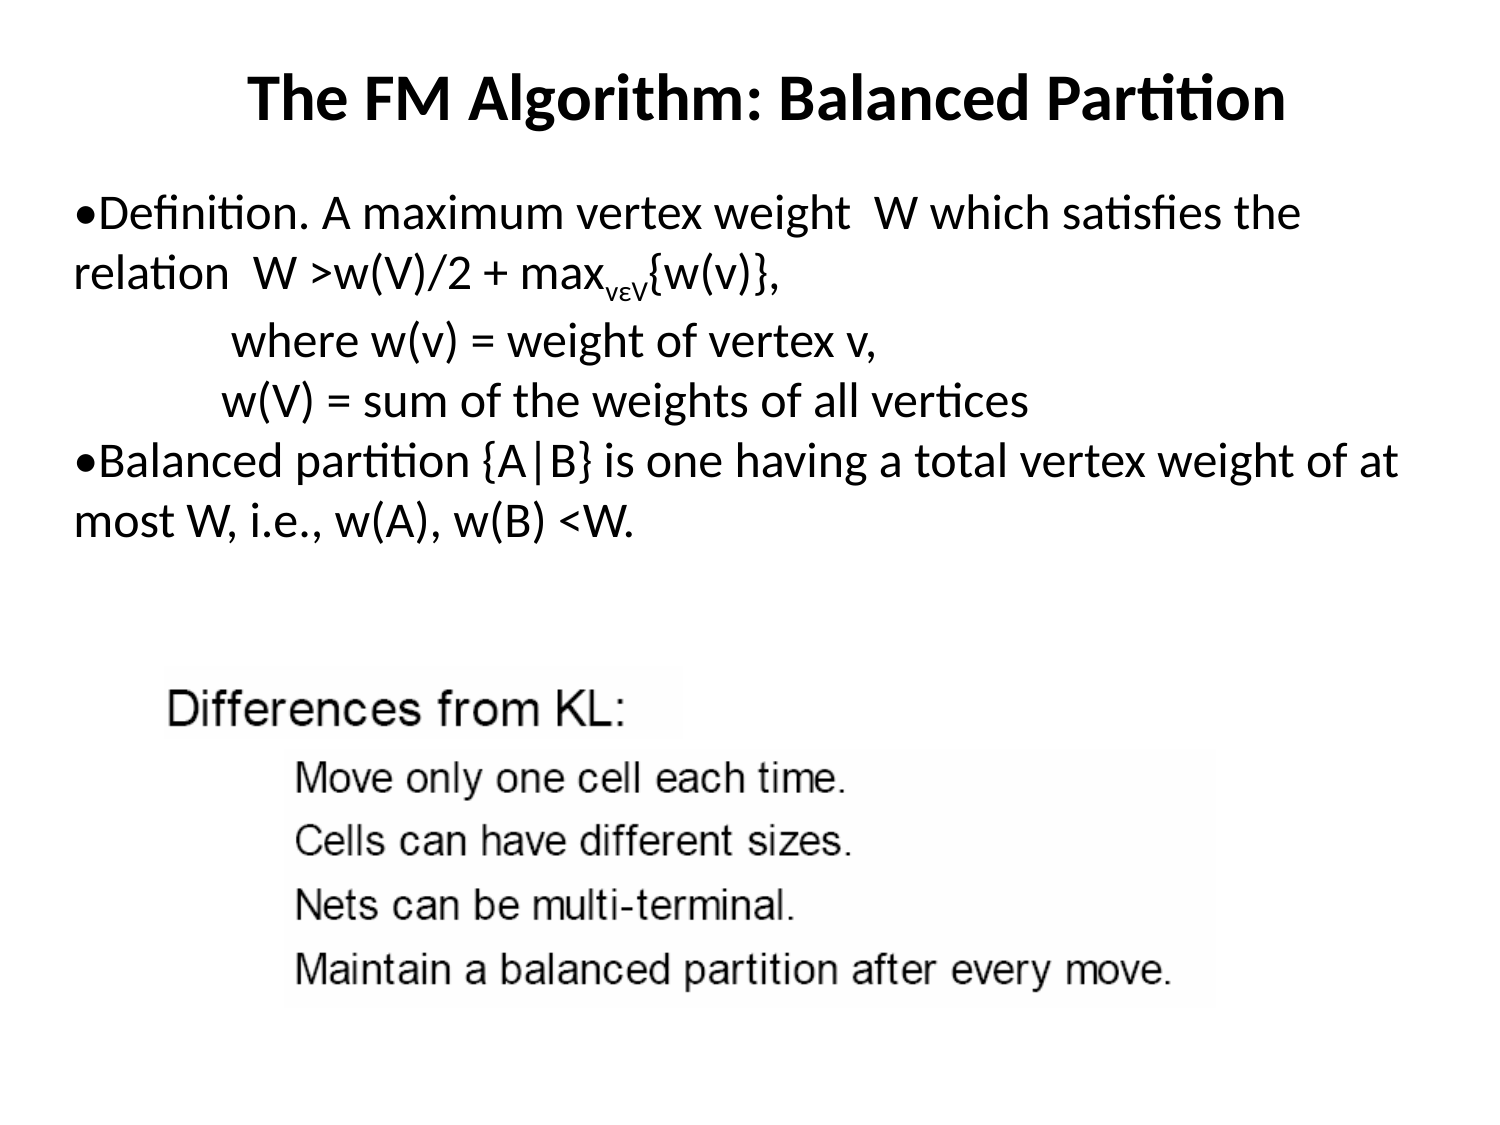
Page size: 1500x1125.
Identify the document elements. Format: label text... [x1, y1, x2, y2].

picture [284, 749, 1216, 1008]
text_box The FM Algorithm: Balanced Partition •Definition. A maximum vertex weight W which satisfies the relation W >w(V)/2 + maxvεV{w(v)}, where w(v) = weight of vertex v, w(V) = sum of the weights of all vertices •Balanced partition {A|B} is one having a total vertex weight of at most W, i.e., w(A), w(B) <W. [58, 46, 1477, 555]
picture [164, 666, 683, 739]
